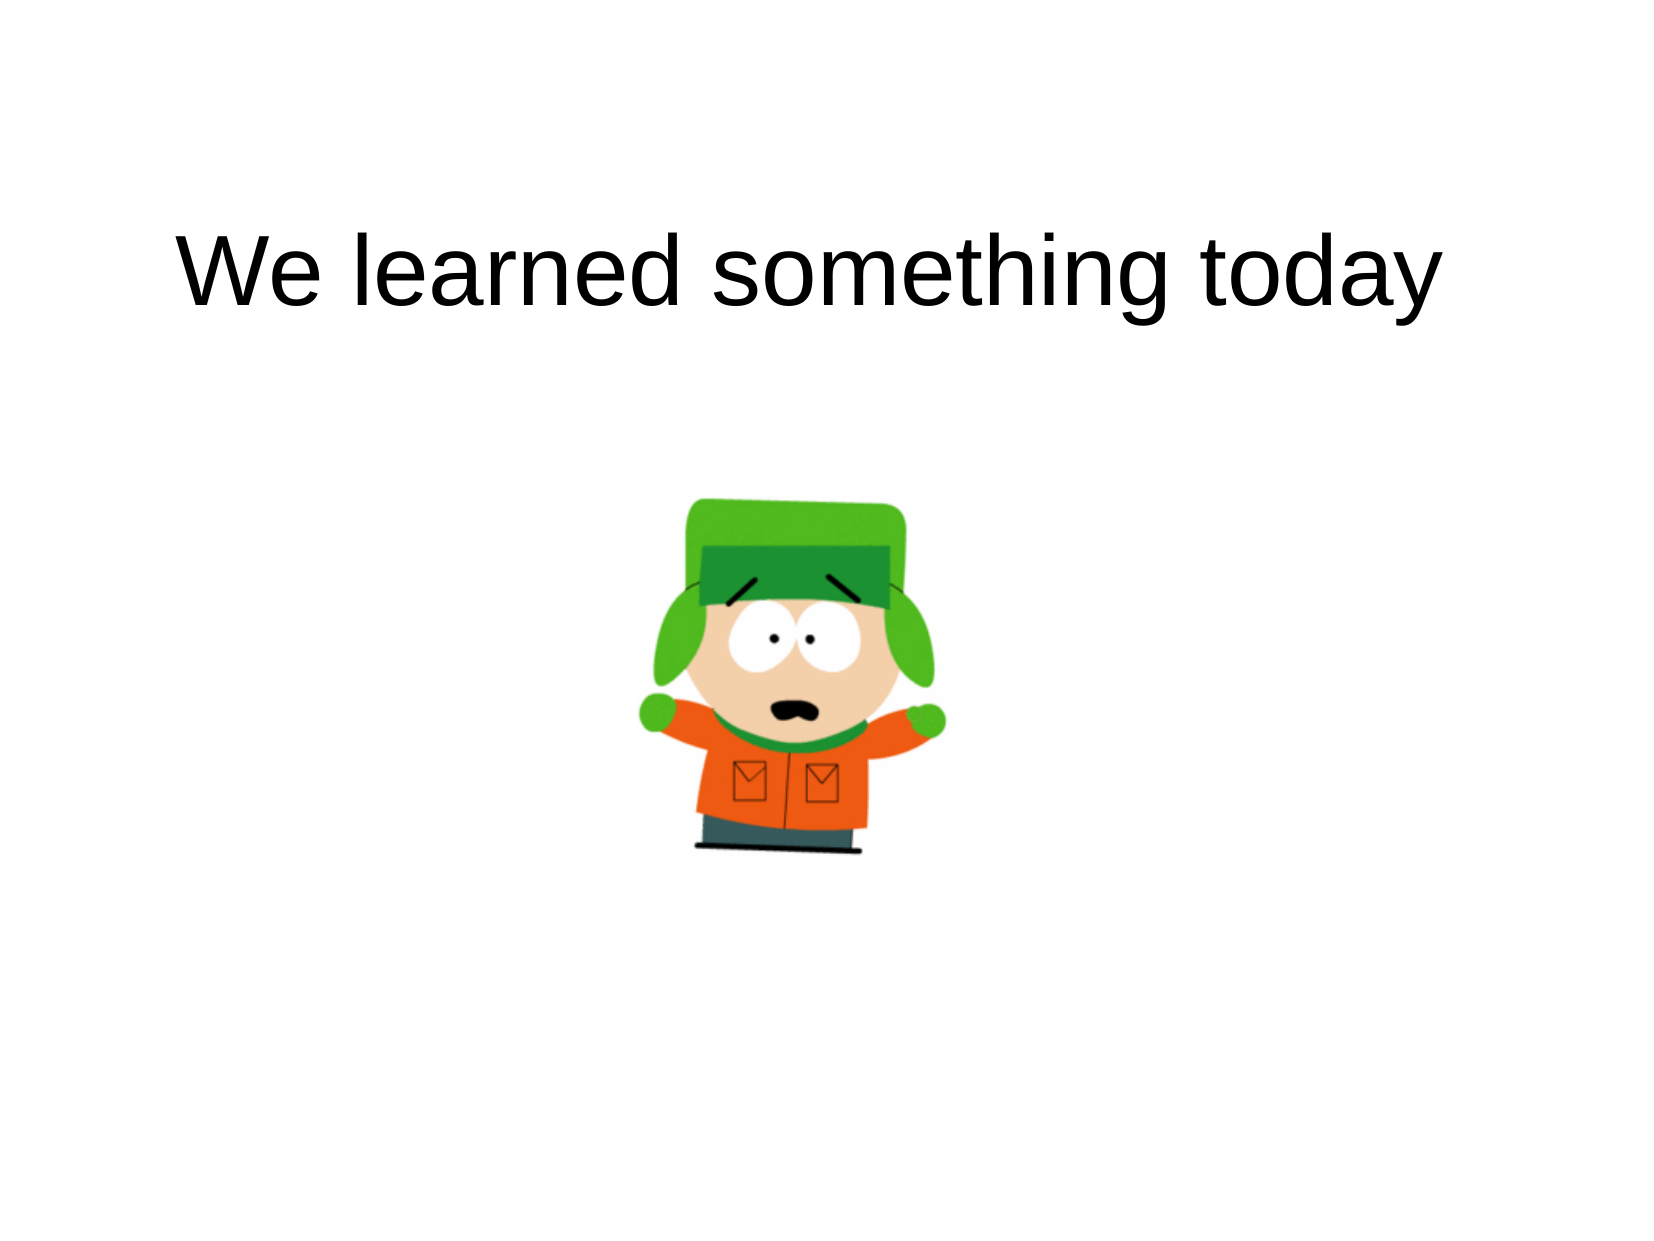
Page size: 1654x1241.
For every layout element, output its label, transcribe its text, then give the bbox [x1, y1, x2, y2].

picture [637, 496, 949, 857]
text_box We learned something today [82, 118, 1538, 1040]
